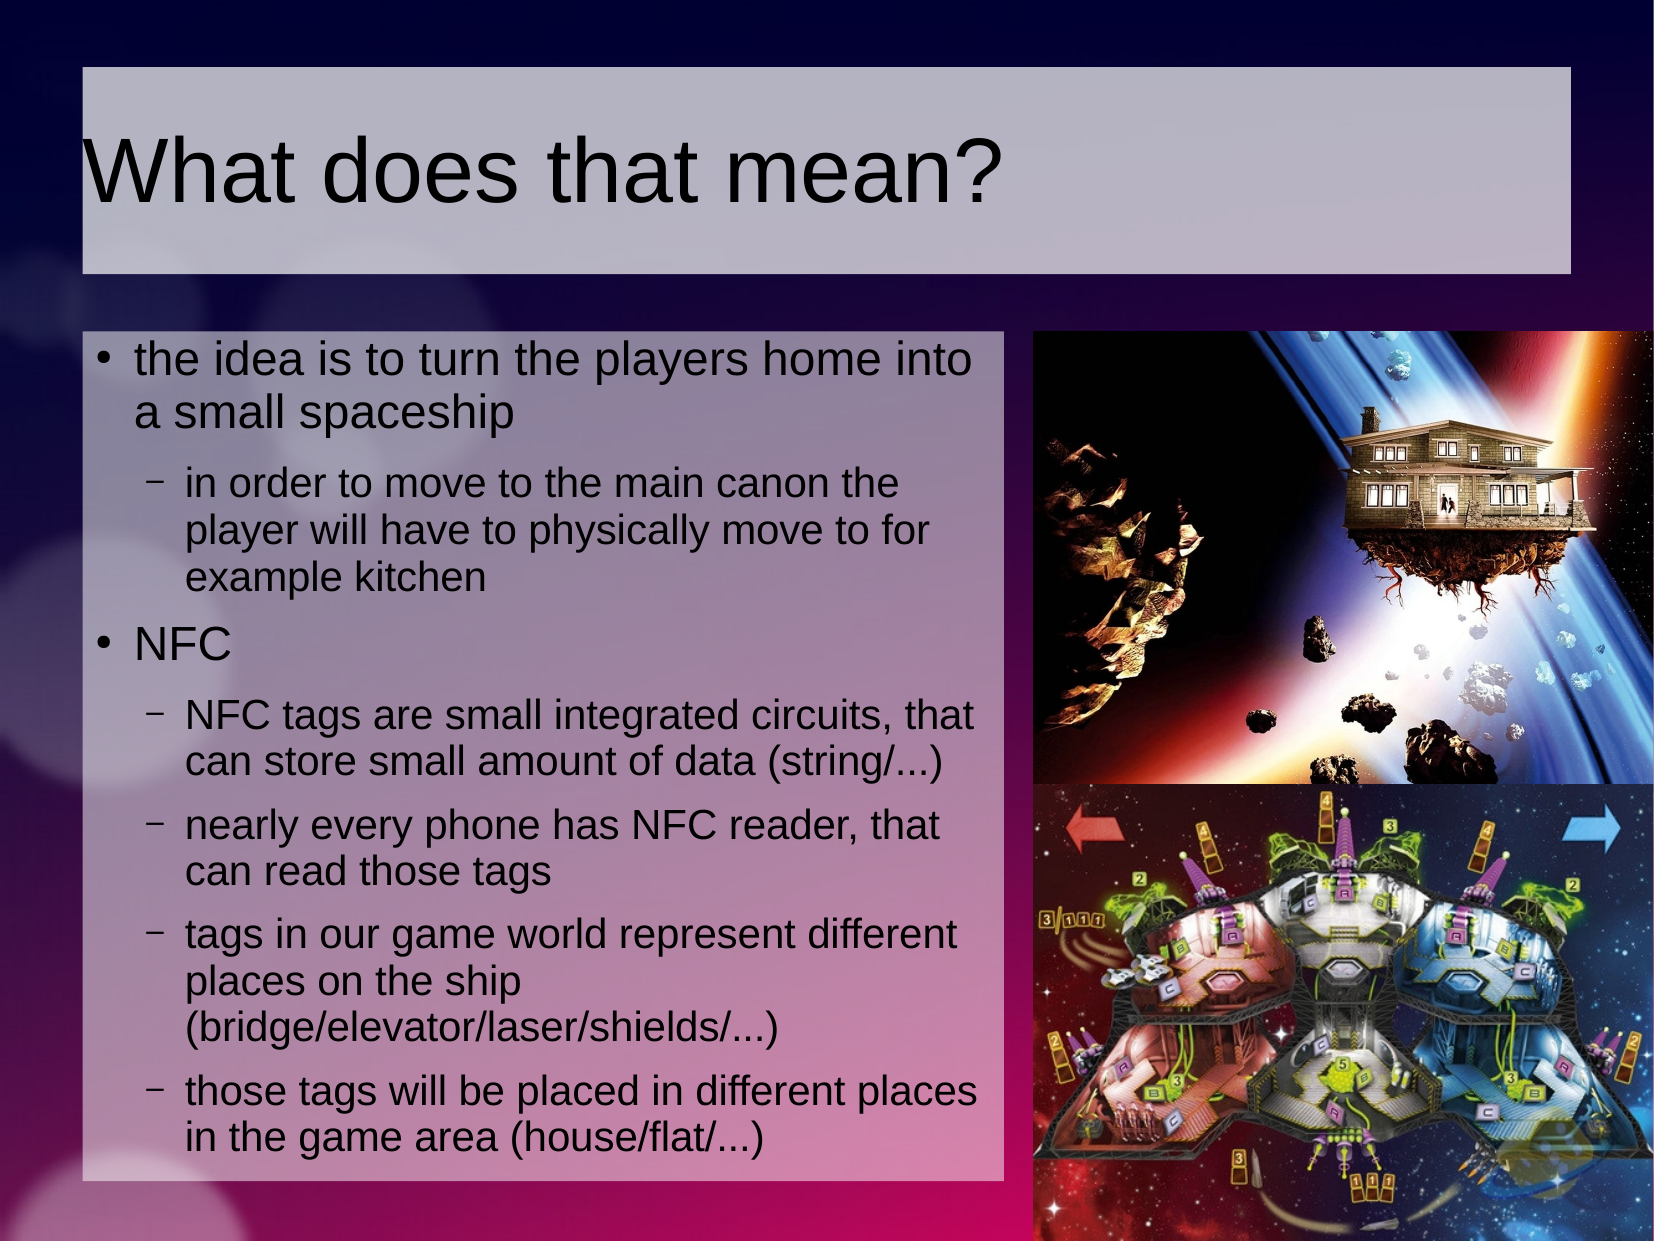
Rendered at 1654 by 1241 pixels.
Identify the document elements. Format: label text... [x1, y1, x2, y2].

title What does that mean? [82, 67, 1571, 275]
picture [0, 0, 1654, 1241]
list the idea is to turn the players home into a small spaceship in order to move to the main canon the player will have to physically move to for example kitchen NFC NFC tags are small integrated circuits, that can store small amount of data (string/...) nearly every phone has NFC reader, that can read those tags tags in our game world represent different places on the ship (bridge/elevator/laser/shields/...) those tags will be placed in different places in the game area (house/flat/...) [82, 331, 1004, 1182]
